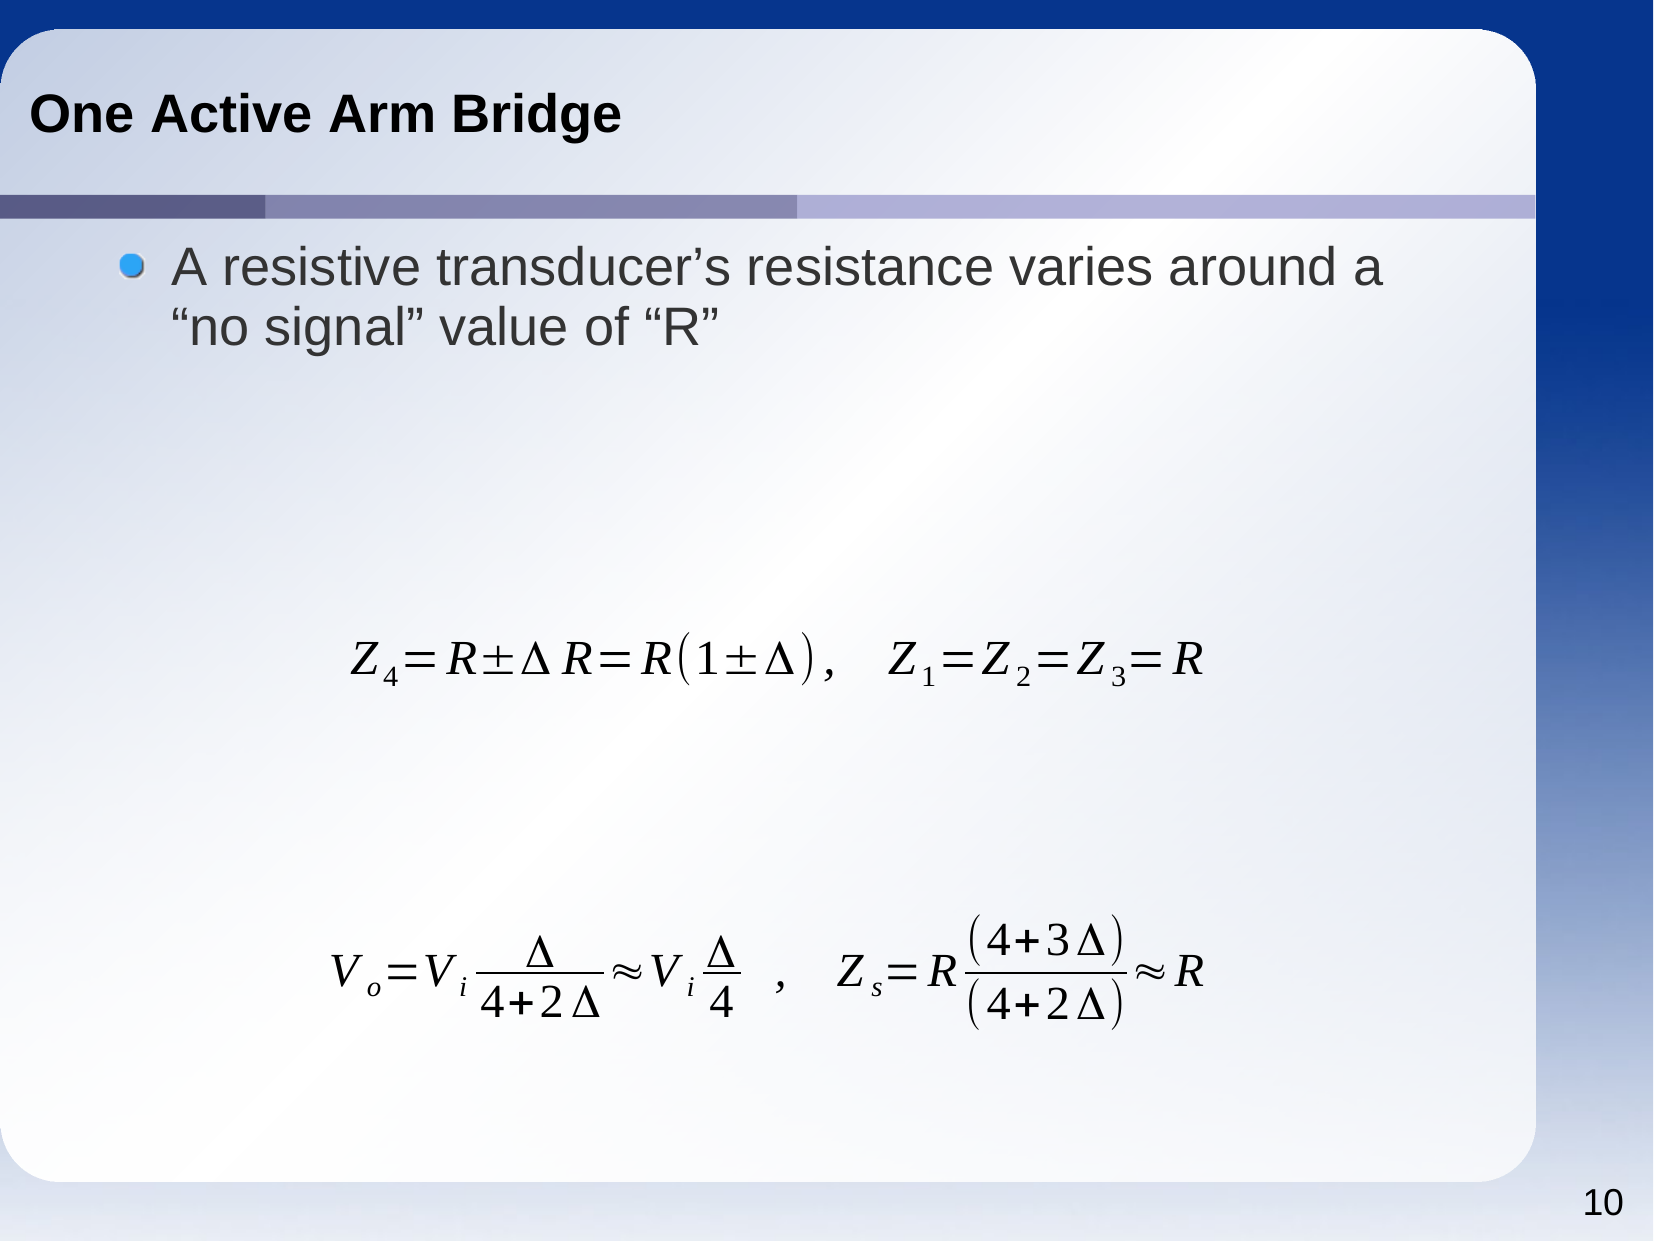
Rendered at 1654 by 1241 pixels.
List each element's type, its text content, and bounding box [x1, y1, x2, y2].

title One Active Arm Bridge [29, 49, 1506, 178]
chart [322, 912, 1211, 1034]
chart [340, 630, 1210, 693]
picture [0, 0, 1654, 1241]
list A resistive transducer’s resistance varies around a “no signal” value of “R” [29, 236, 1458, 505]
